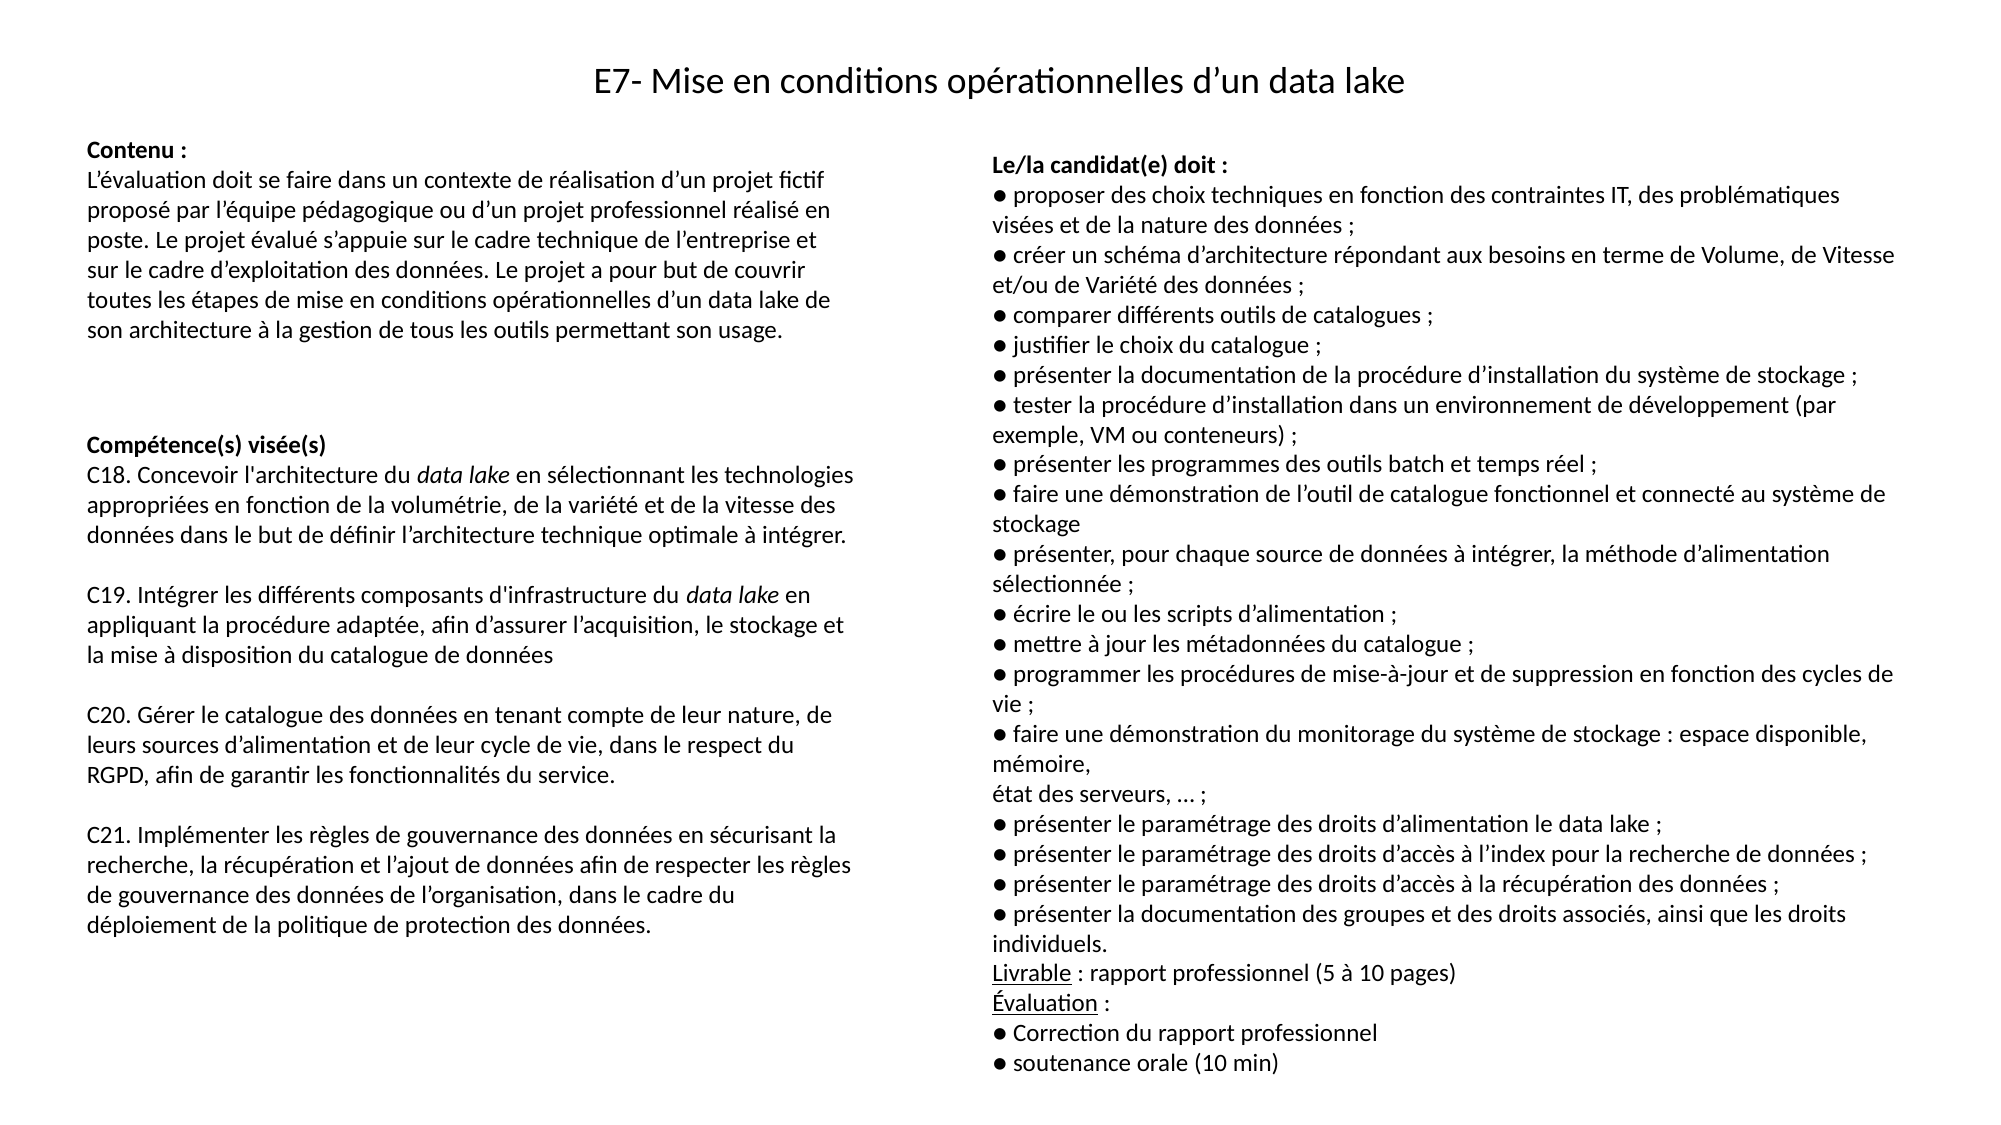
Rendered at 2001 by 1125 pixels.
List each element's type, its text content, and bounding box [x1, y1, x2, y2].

text_box Le/la candidat(e) doit : ● proposer des choix techniques en fonction des contraintes IT, des problématiques visées et de la nature des données ; ● créer un schéma d’architecture répondant aux besoins en terme de Volume, de Vitesse et/ou de Variété des données ; ● comparer différents outils de catalogues ; ● justifier le choix du catalogue ; ● présenter la documentation de la procédure d’installation du système de stockage ; ● tester la procédure d’installation dans un environnement de développement (par exemple, VM ou conteneurs) ; ● présenter les programmes des outils batch et temps réel ; ● faire une démonstration de l’outil de catalogue fonctionnel et connecté au système de stockage ● présenter, pour chaque source de données à intégrer, la méthode d’alimentation sélectionnée ; ● écrire le ou les scripts d’alimentation ; ● mettre à jour les métadonnées du catalogue ; ● programmer les procédures de mise-à-jour et de suppression en fonction des cycles de vie ; ● faire une démonstration du monitorage du système de stockage : espace disponible, mémoire, état des serveurs, … ; ● présenter le paramétrage des droits d’alimentation le data lake ; ● présenter le paramétrage des droits d’accès à l’index pour la recherche de données ; ● présenter le paramétrage des droits d’accès à la récupération des données ; ● présenter la documentation des groupes et des droits associés, ainsi que les droits individuels. Livrable : rapport professionnel (5 à 10 pages) Évaluation : ● Correction du rapport professionnel ● soutenance orale (10 min) [977, 141, 1913, 1085]
text_box E7- Mise en conditions opérationnelles d’un data lake [0, 48, 2000, 109]
text_box Contenu : L’évaluation doit se faire dans un contexte de réalisation d’un projet fictif proposé par l’équipe pédagogique ou d’un projet professionnel réalisé en poste. Le projet évalué s’appuie sur le cadre technique de l’entreprise et sur le cadre d’exploitation des données. Le projet a pour but de couvrir toutes les étapes de mise en conditions opérationnelles d’un data lake de son architecture à la gestion de tous les outils permettant son usage. [72, 126, 849, 351]
text_box Compétence(s) visée(s) C18. Concevoir l'architecture du data lake en sélectionnant les technologies appropriées en fonction de la volumétrie, de la variété et de la vitesse des données dans le but de définir l’architecture technique optimale à intégrer. C19. Intégrer les différents composants d'infrastructure du data lake en appliquant la procédure adaptée, afin d’assurer l’acquisition, le stockage et la mise à disposition du catalogue de données C20. Gérer le catalogue des données en tenant compte de leur nature, de leurs sources d’alimentation et de leur cycle de vie, dans le respect du RGPD, afin de garantir les fonctionnalités du service. C21. Implémenter les règles de gouvernance des données en sécurisant la recherche, la récupération et l’ajout de données afin de respecter les règles de gouvernance des données de l’organisation, dans le cadre du déploiement de la politique de protection des données. [72, 421, 870, 946]
